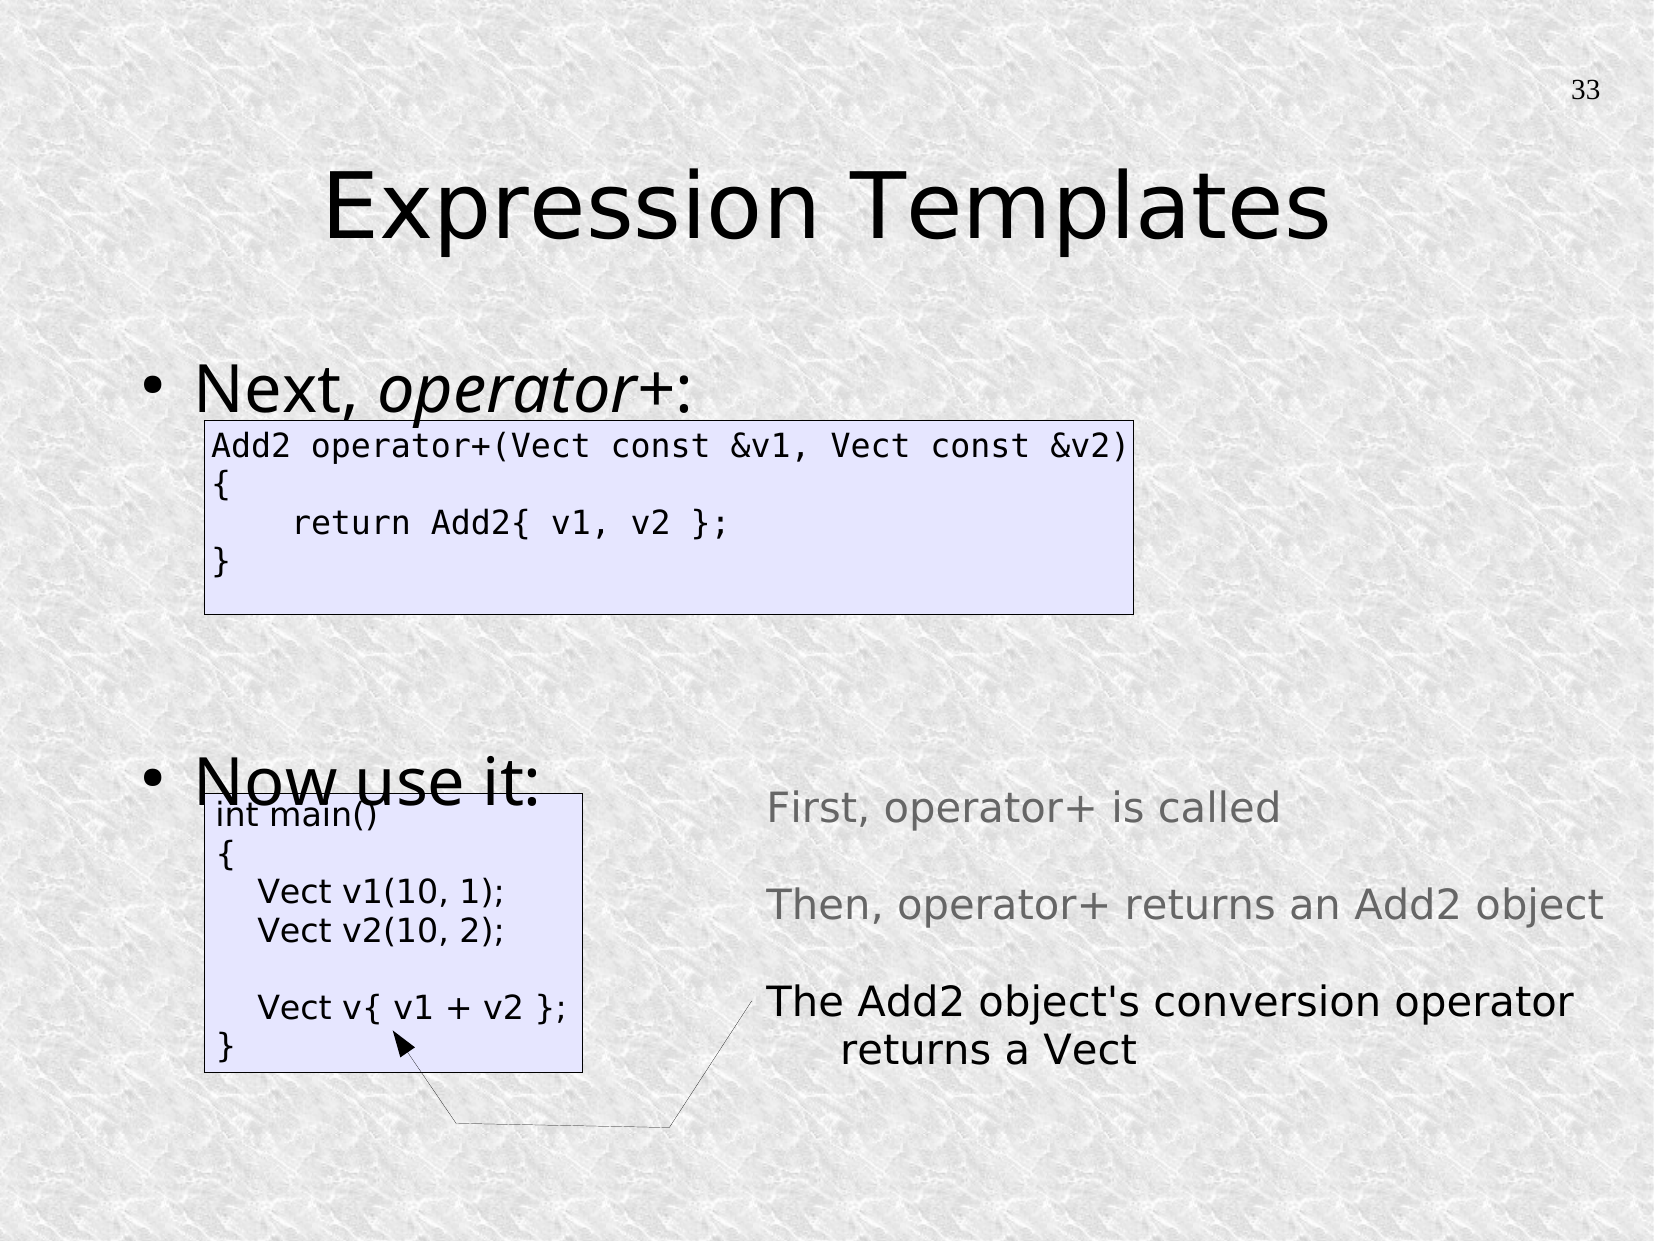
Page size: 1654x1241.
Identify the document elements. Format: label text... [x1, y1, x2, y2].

text_box First, operator+ is called Then, operator+ returns an Add2 object The Add2 object's conversion operator returns a Vect [766, 783, 1605, 1123]
list Next, operator+: Now use it: [123, 341, 1536, 1241]
text_box int main() { Vect v1(10, 1); Vect v2(10, 2); Vect v{ v1 + v2 }; } [215, 796, 568, 1066]
picture [0, 0, 1654, 1241]
title Expression Templates [121, 102, 1534, 310]
text_box Add2 operator+(Vect const &v1, Vect const &v2) { return Add2{ v1, v2 }; } [211, 426, 1132, 620]
